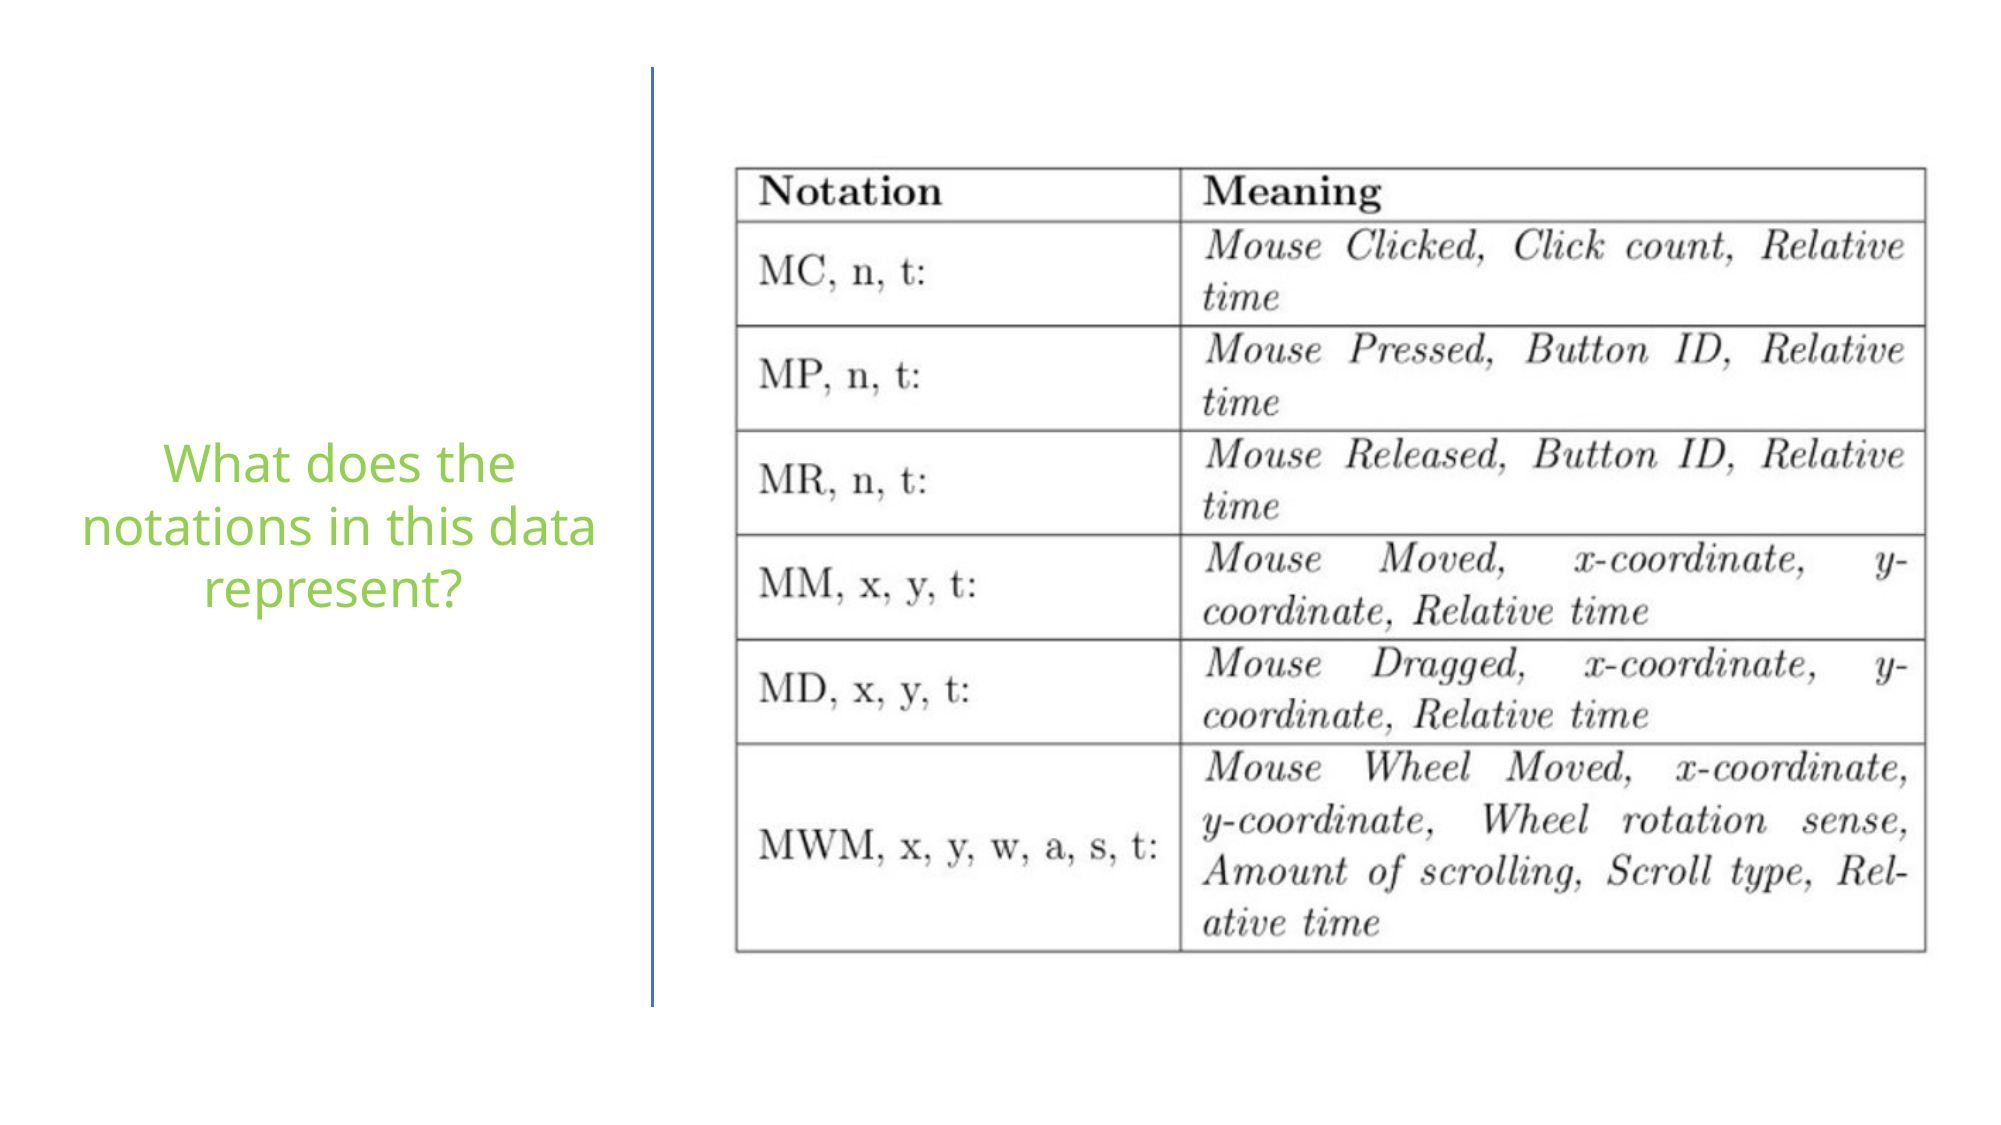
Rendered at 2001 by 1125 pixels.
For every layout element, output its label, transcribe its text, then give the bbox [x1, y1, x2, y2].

picture [718, 155, 1950, 970]
text_box What does the notations in this data represent? [45, 423, 635, 628]
